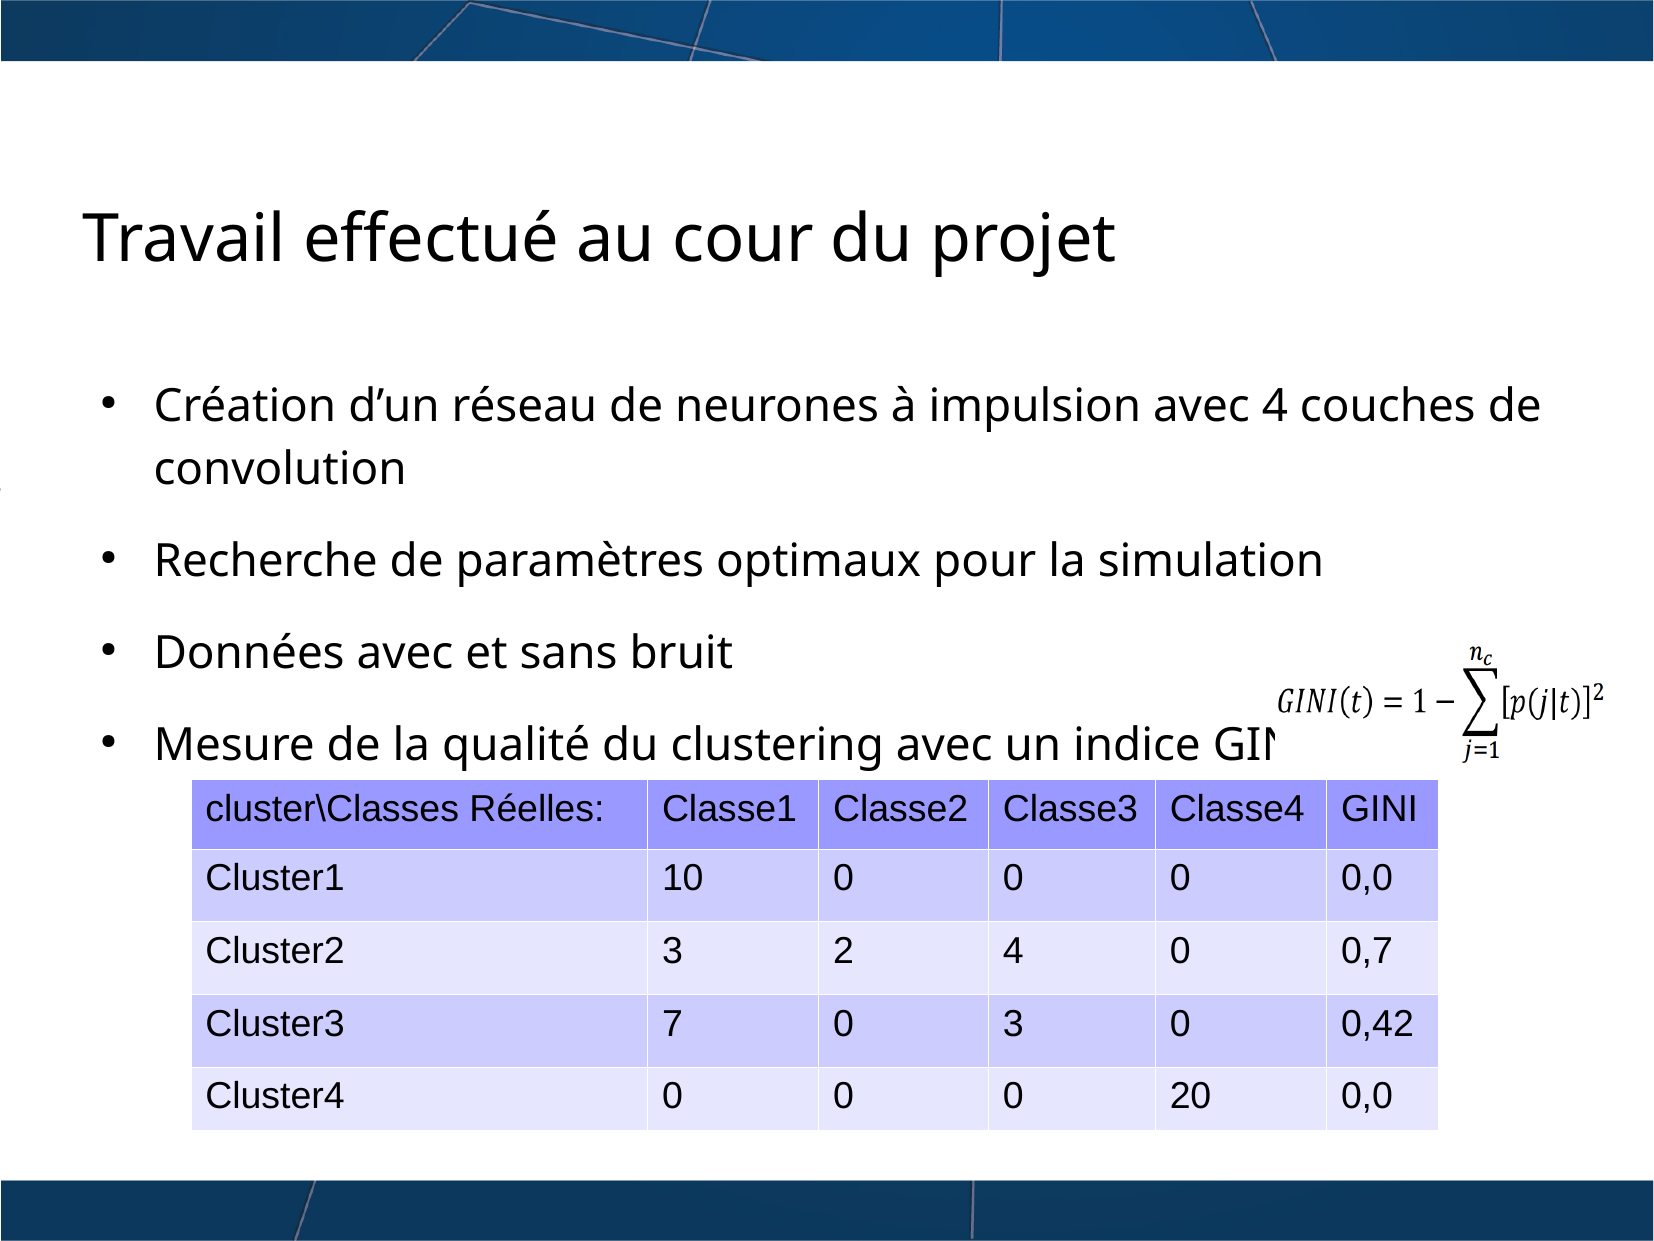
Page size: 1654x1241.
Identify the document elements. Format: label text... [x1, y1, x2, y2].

table_cell Cluster2 [192, 922, 647, 994]
table_cell 0 [648, 1068, 818, 1130]
table_cell 2 [819, 922, 988, 994]
table_cell 0 [819, 995, 988, 1067]
table_header cluster\Classes Réelles: [192, 780, 647, 849]
table_cell 20 [1156, 1068, 1326, 1130]
table_cell Cluster1 [192, 850, 647, 921]
table_cell 0,42 [1327, 995, 1438, 1067]
table_header Classe2 [819, 780, 988, 849]
table_cell 3 [648, 922, 818, 994]
table_cell 7 [648, 995, 818, 1067]
table_cell 0 [1156, 922, 1326, 994]
table_cell 0,0 [1327, 1068, 1438, 1130]
table_cell 0 [819, 850, 988, 921]
table_header GINI [1327, 780, 1438, 849]
table_header Classe4 [1156, 780, 1326, 849]
table_cell 0 [1156, 995, 1326, 1067]
table_header Classe1 [648, 780, 818, 849]
list Création d’un réseau de neurones à impulsion avec 4 couches de convolution Recherche de paramètres optimaux pour la simulation Données avec et sans bruit Mesure de la qualité du clustering avec un indice GINI [82, 372, 1571, 1093]
table_cell Cluster3 [192, 995, 647, 1067]
picture [0, 0, 1654, 1241]
table_cell 0 [819, 1068, 988, 1130]
table_cell 4 [989, 922, 1155, 994]
table_cell 10 [648, 850, 818, 921]
table_cell Cluster4 [192, 1068, 647, 1130]
title Travail effectué au cour du projet [82, 132, 1571, 340]
table_cell 0 [989, 850, 1155, 921]
table_cell 0 [989, 1068, 1155, 1130]
table_cell 0,7 [1327, 922, 1438, 994]
table_cell 3 [989, 995, 1155, 1067]
table_cell 0 [1156, 850, 1326, 921]
table_header Classe3 [989, 780, 1155, 849]
table_cell 0,0 [1327, 850, 1438, 921]
